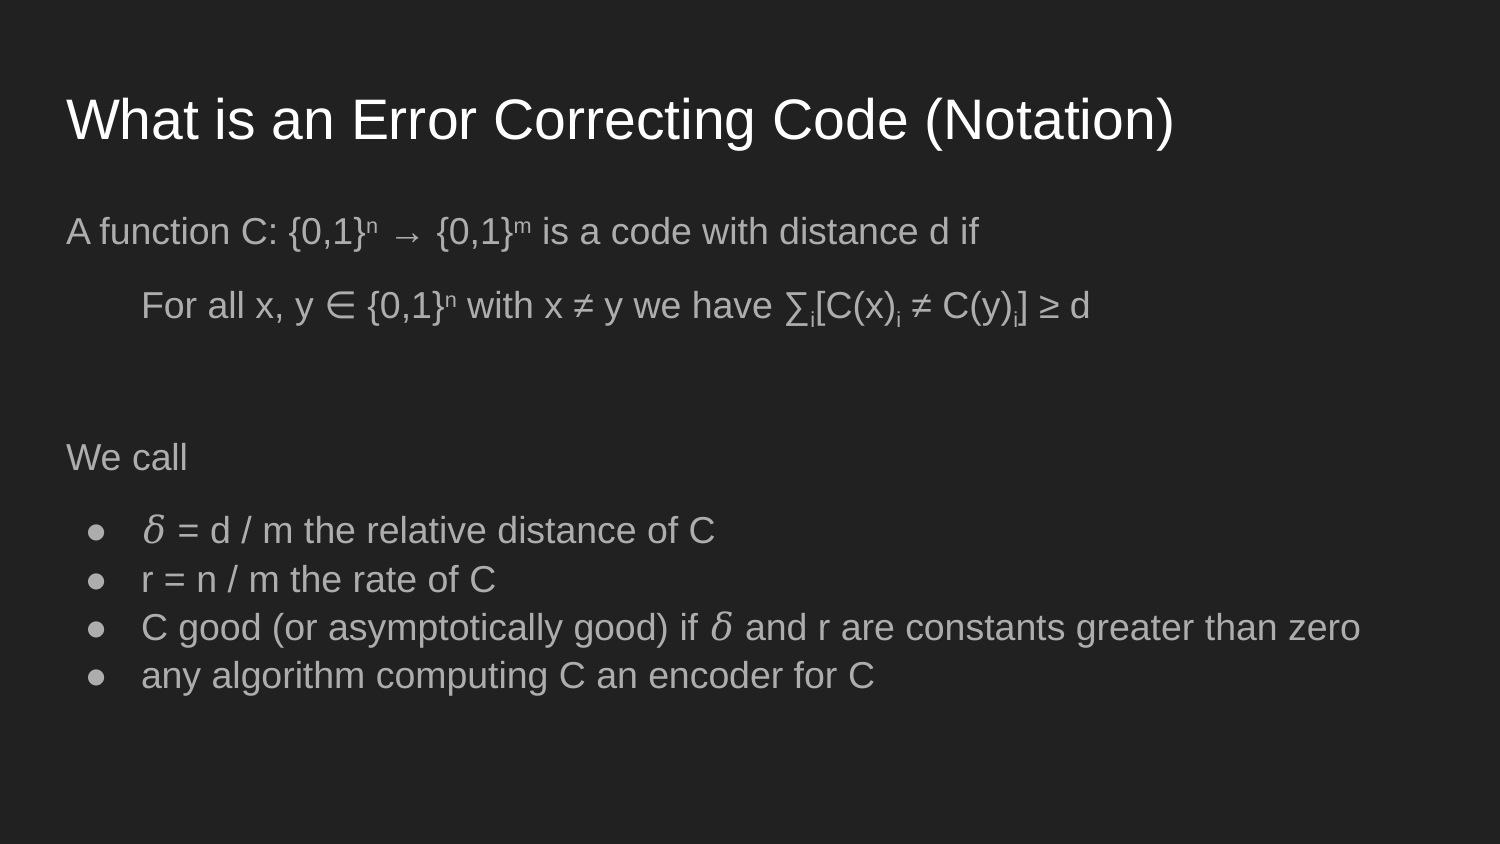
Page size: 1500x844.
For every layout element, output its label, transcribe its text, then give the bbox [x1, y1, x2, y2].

title What is an Error Correcting Code (Notation) [51, 72, 1449, 167]
list A function C: {0,1}n → {0,1}m is a code with distance d if For all x, y ∈ {0,1}n with x ≠ y we have ∑i[C(x)i ≠ C(y)i] ≥ d We call 𝛿 = d / m the relative distance of C r = n / m the rate of C C good (or asymptotically good) if 𝛿 and r are constants greater than zero any algorithm computing C an encoder for C [51, 189, 1449, 750]
